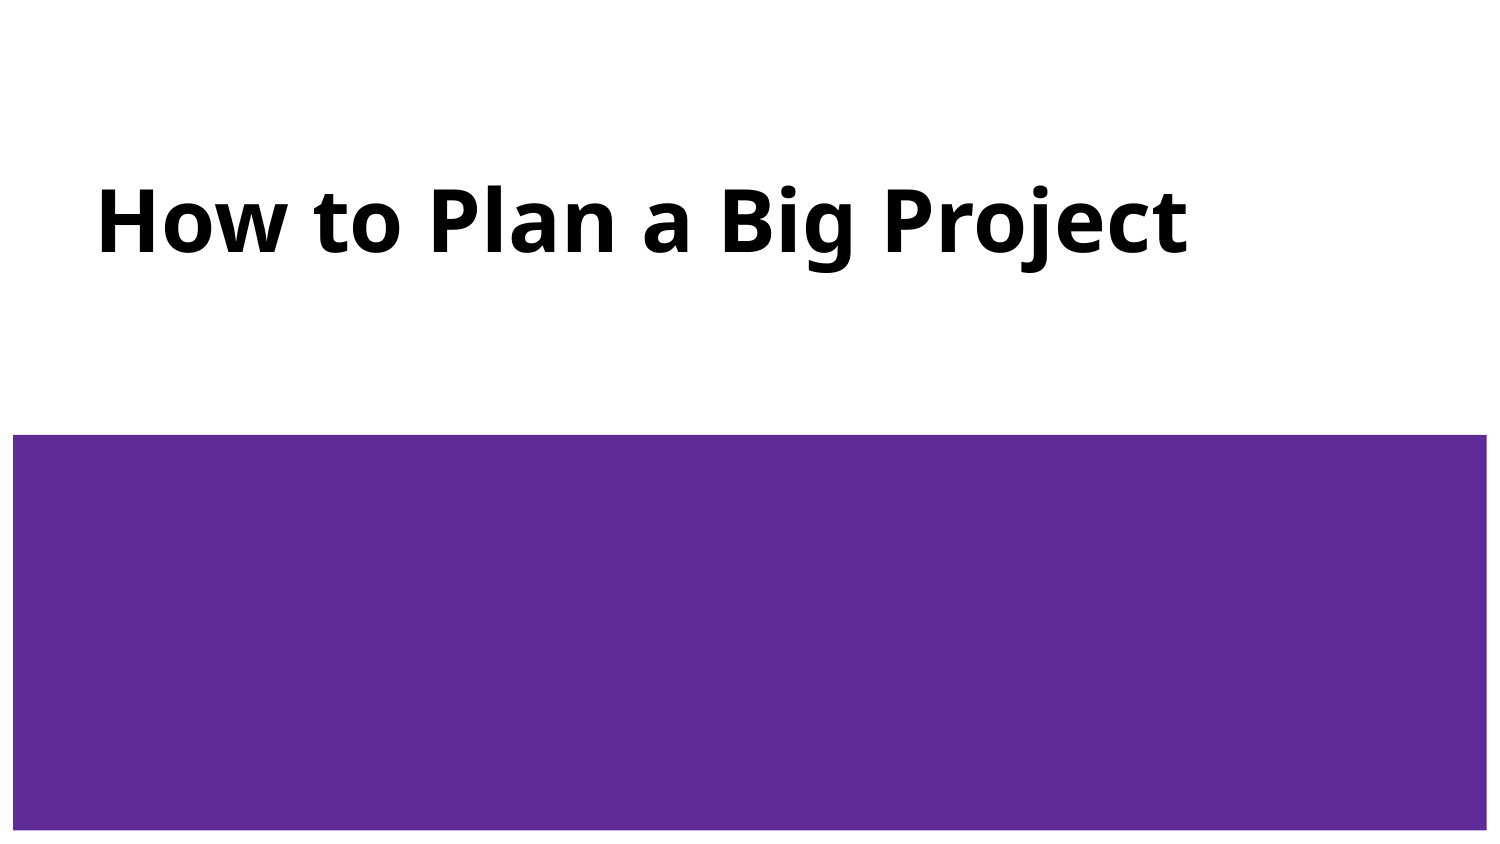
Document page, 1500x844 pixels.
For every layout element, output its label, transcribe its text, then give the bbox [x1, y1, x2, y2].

title How to Plan a Big Project [79, 43, 1423, 286]
